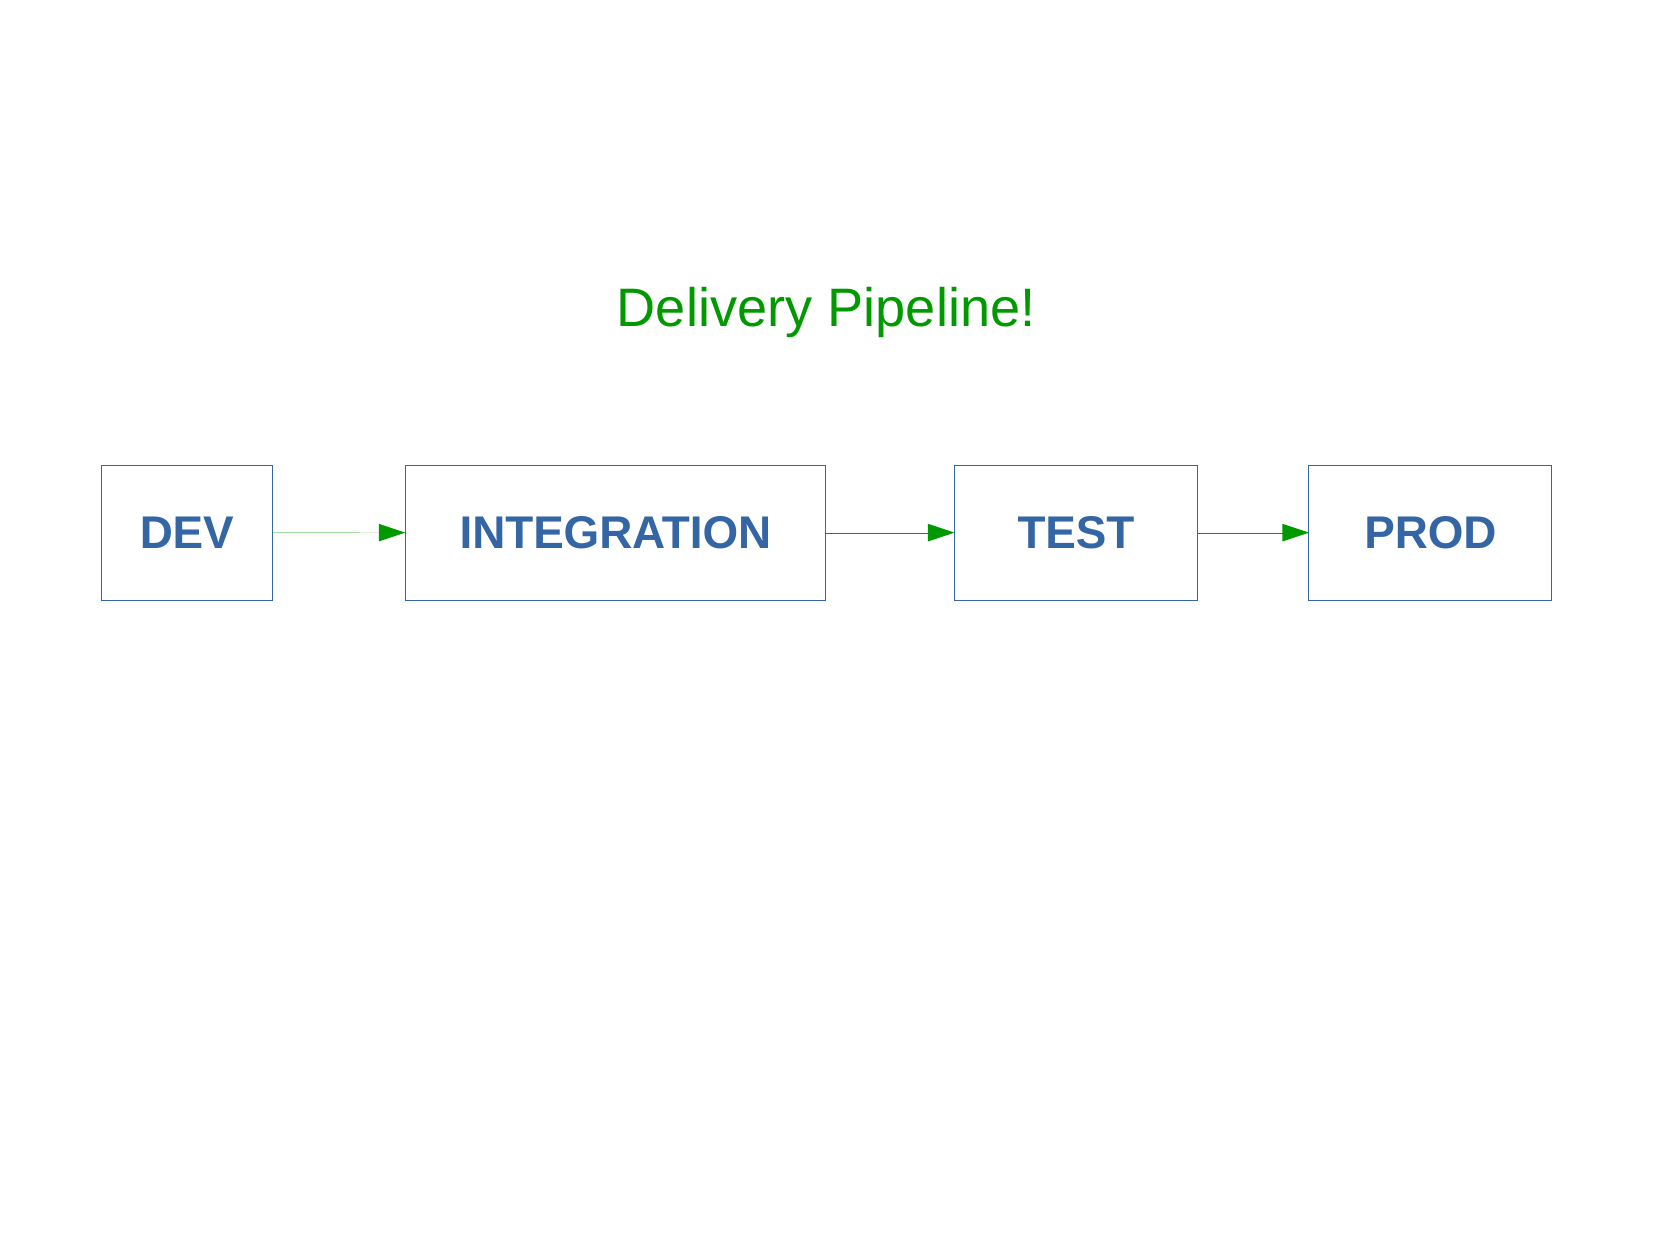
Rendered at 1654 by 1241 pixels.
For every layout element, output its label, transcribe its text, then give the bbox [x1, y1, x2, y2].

text_box Delivery Pipeline! [602, 269, 1052, 346]
text_box TEST [954, 465, 1198, 601]
text_box DEV [101, 465, 273, 601]
text_box PROD [1308, 465, 1552, 601]
text_box INTEGRATION [405, 465, 826, 601]
